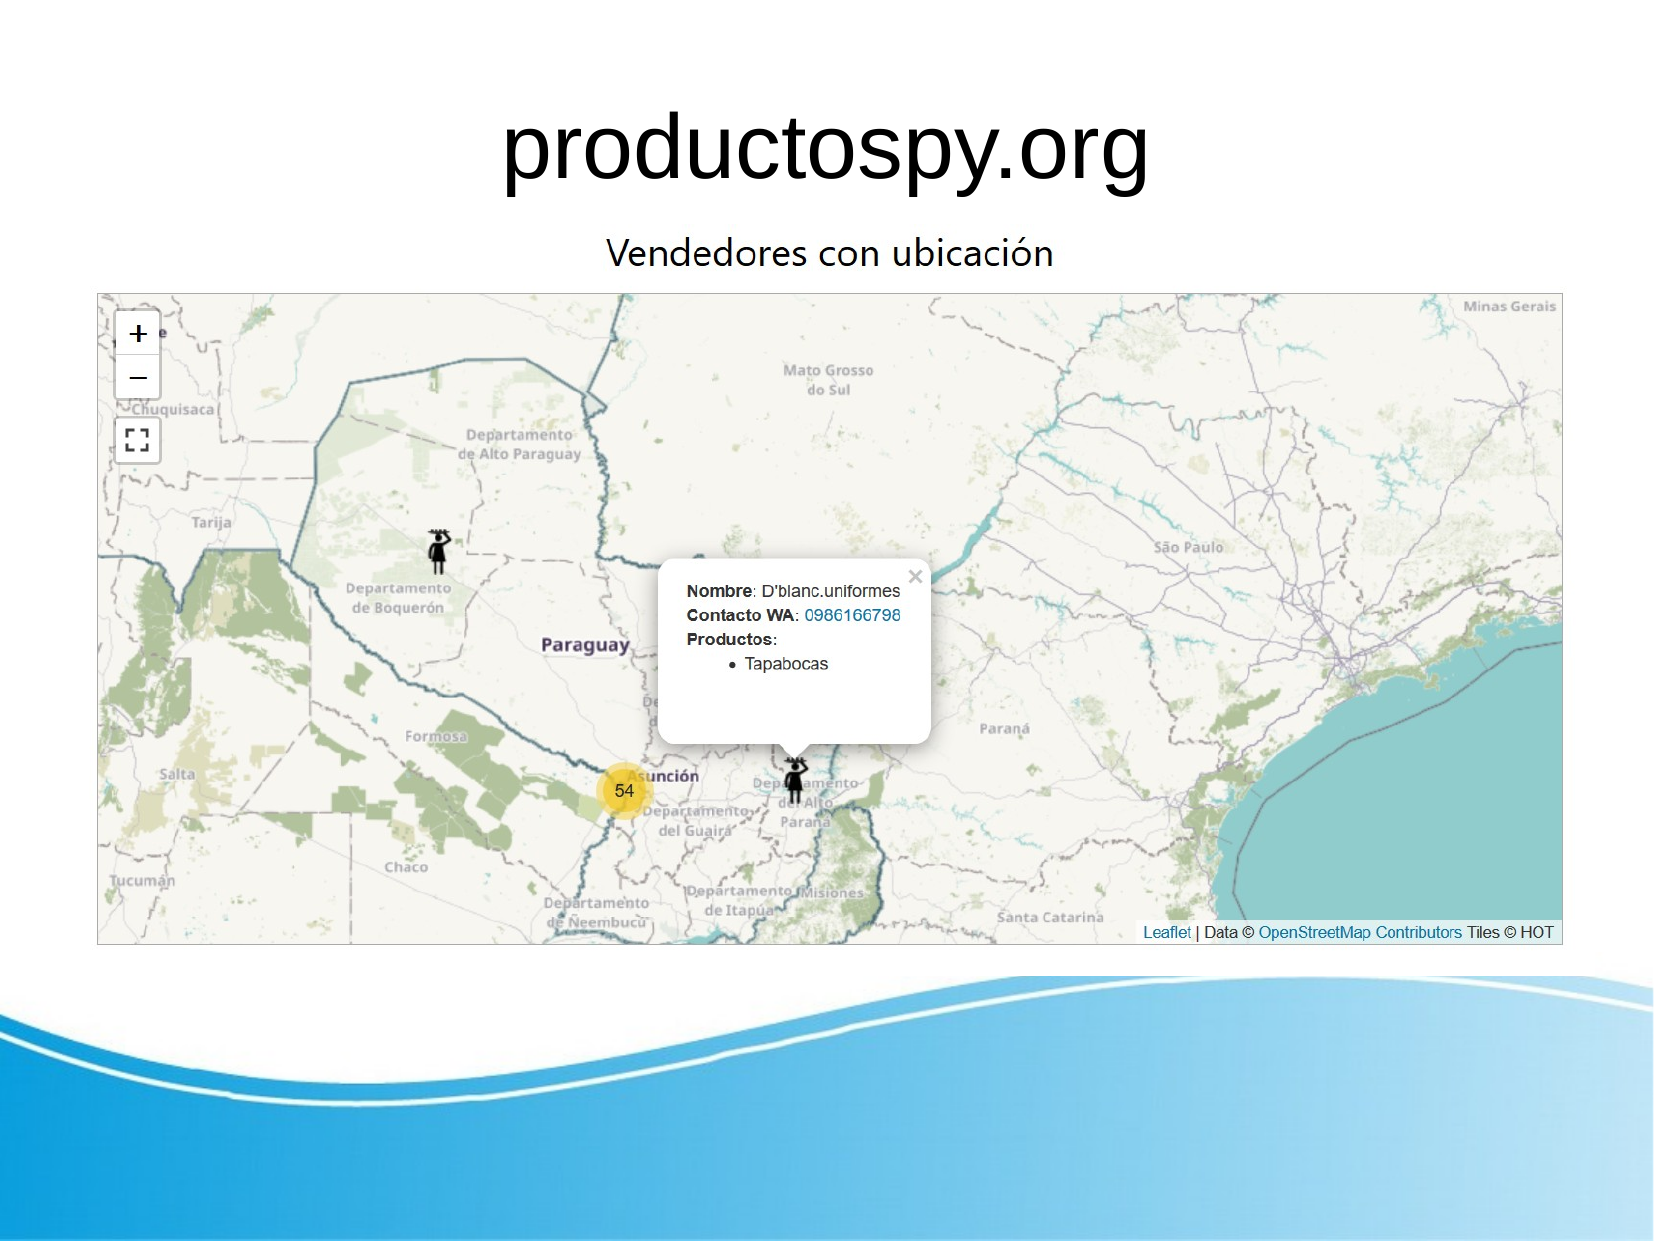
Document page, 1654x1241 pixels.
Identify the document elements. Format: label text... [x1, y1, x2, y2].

picture [0, 224, 1654, 1241]
title productospy.org [82, 94, 1571, 200]
